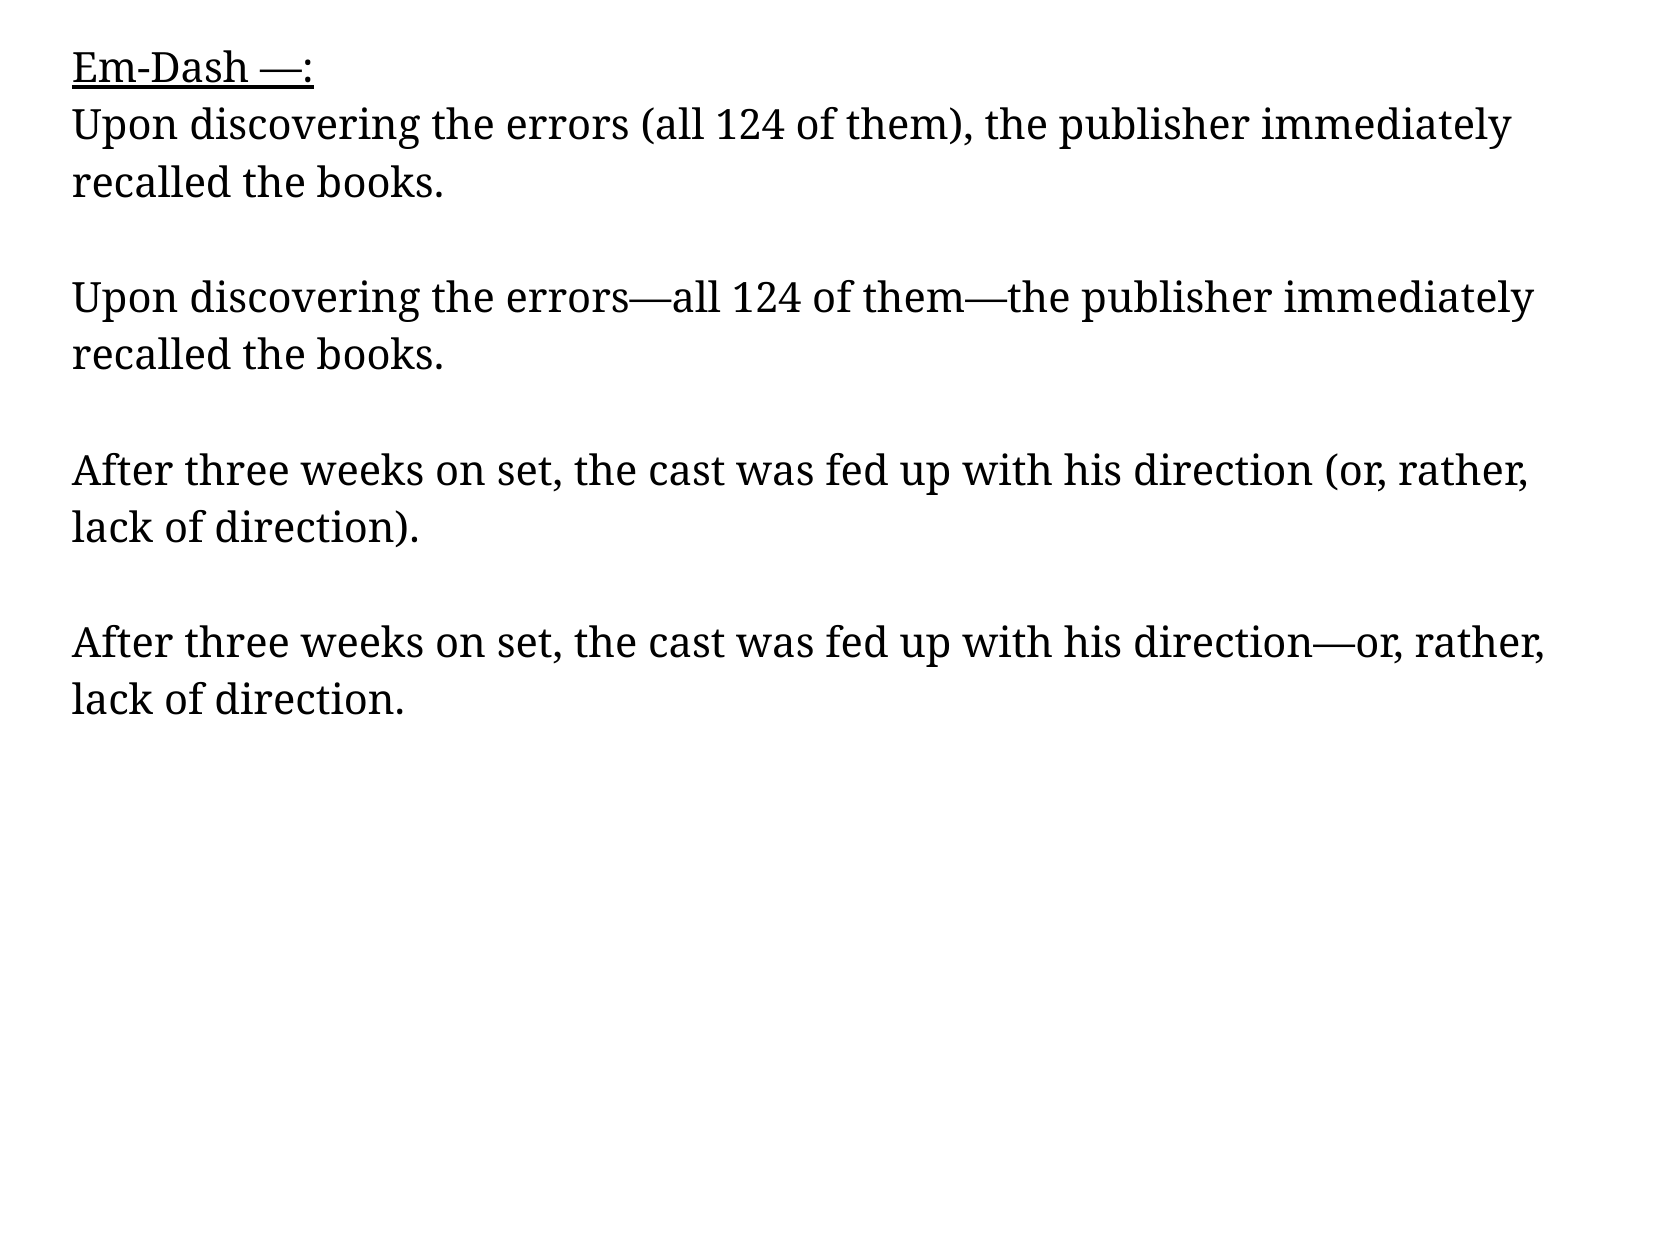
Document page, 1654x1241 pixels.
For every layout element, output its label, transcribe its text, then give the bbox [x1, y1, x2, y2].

text_box Em-Dash —: Upon discovering the errors (all 124 of them), the publisher immediately recalled the books. Upon discovering the errors—all 124 of them—the publisher immediately recalled the books. After three weeks on set, the cast was fed up with his direction (or, rather, lack of direction). After three weeks on set, the cast was fed up with his direction—or, rather, lack of direction. [71, 31, 1560, 1140]
